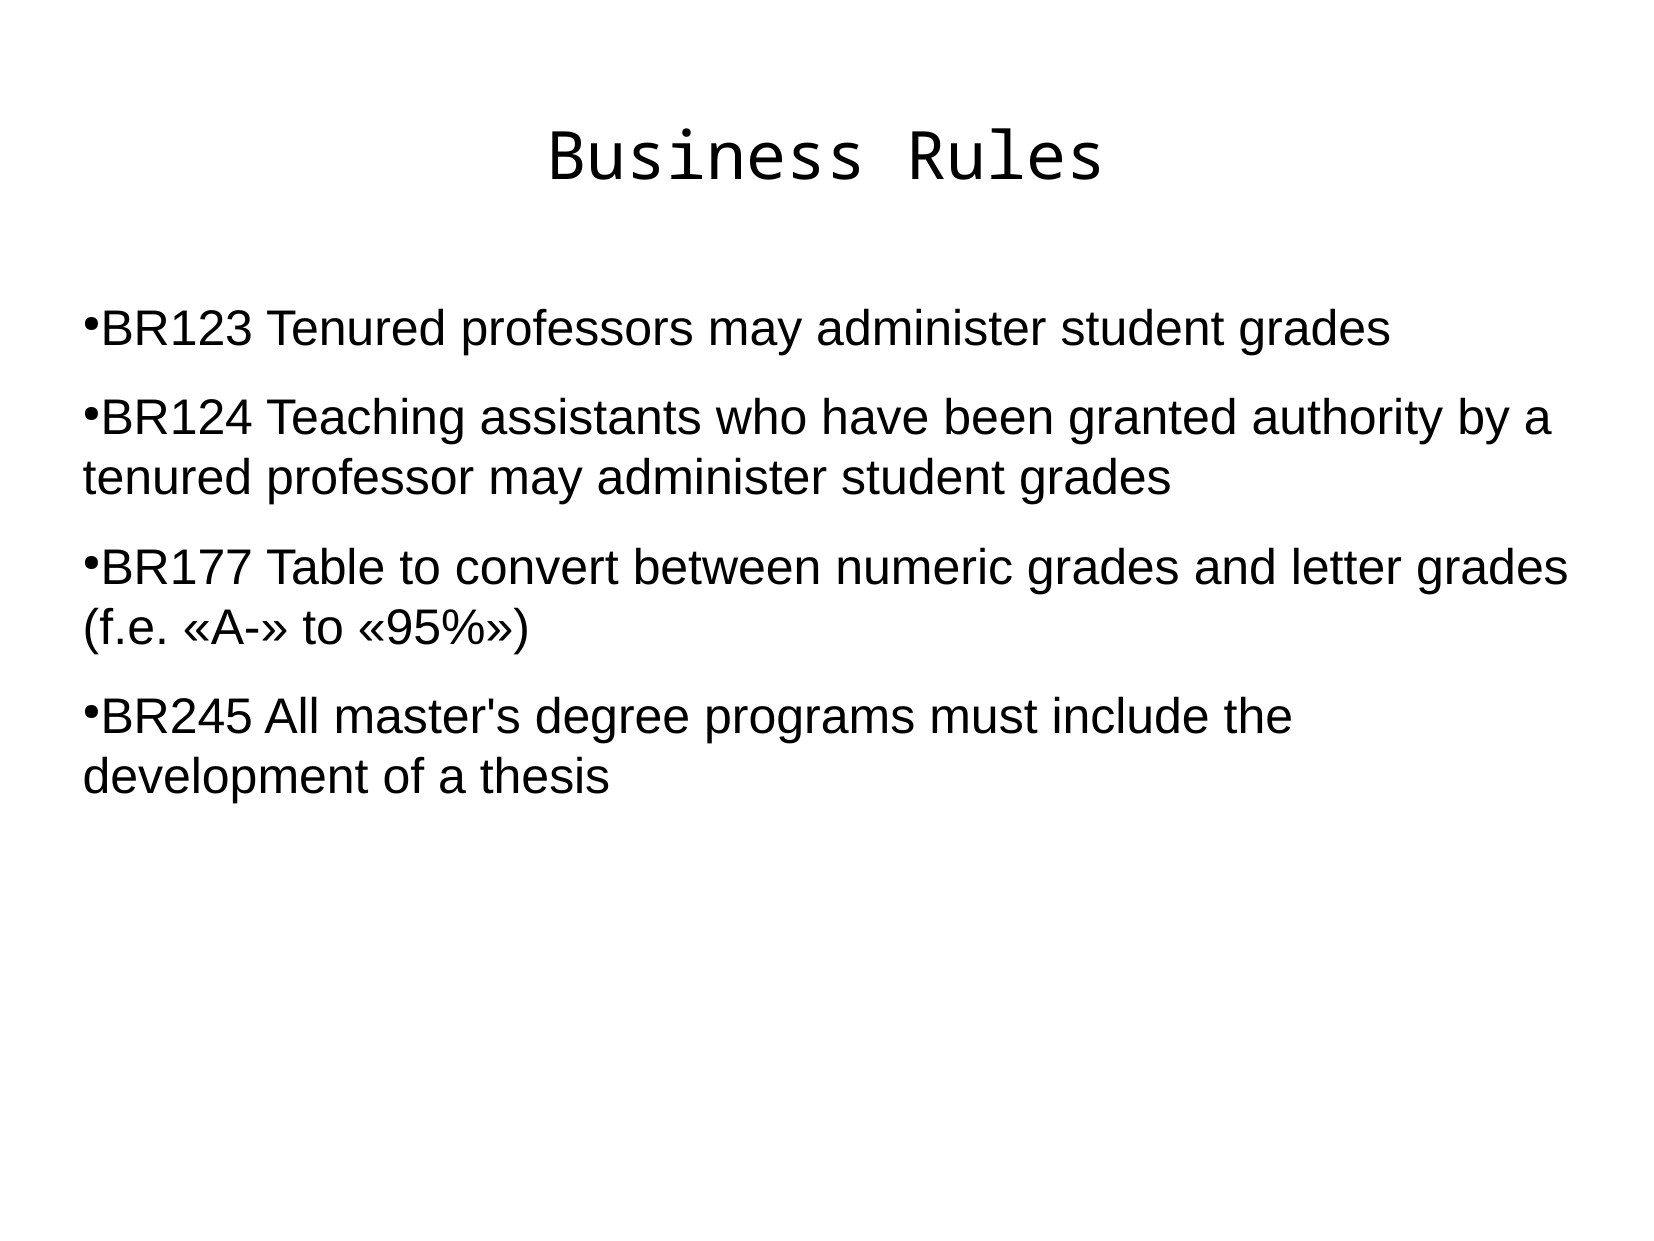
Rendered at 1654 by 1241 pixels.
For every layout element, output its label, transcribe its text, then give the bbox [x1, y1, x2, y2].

title Business Rules [82, 49, 1571, 257]
list BR123 Tenured professors may administer student grades BR124 Teaching assistants who have been granted authority by a tenured professor may administer student grades BR177 Table to convert between numeric grades and letter grades (f.e. «A-» to «95%») BR245 All master's degree programs must include the development of a thesis [82, 295, 1571, 993]
